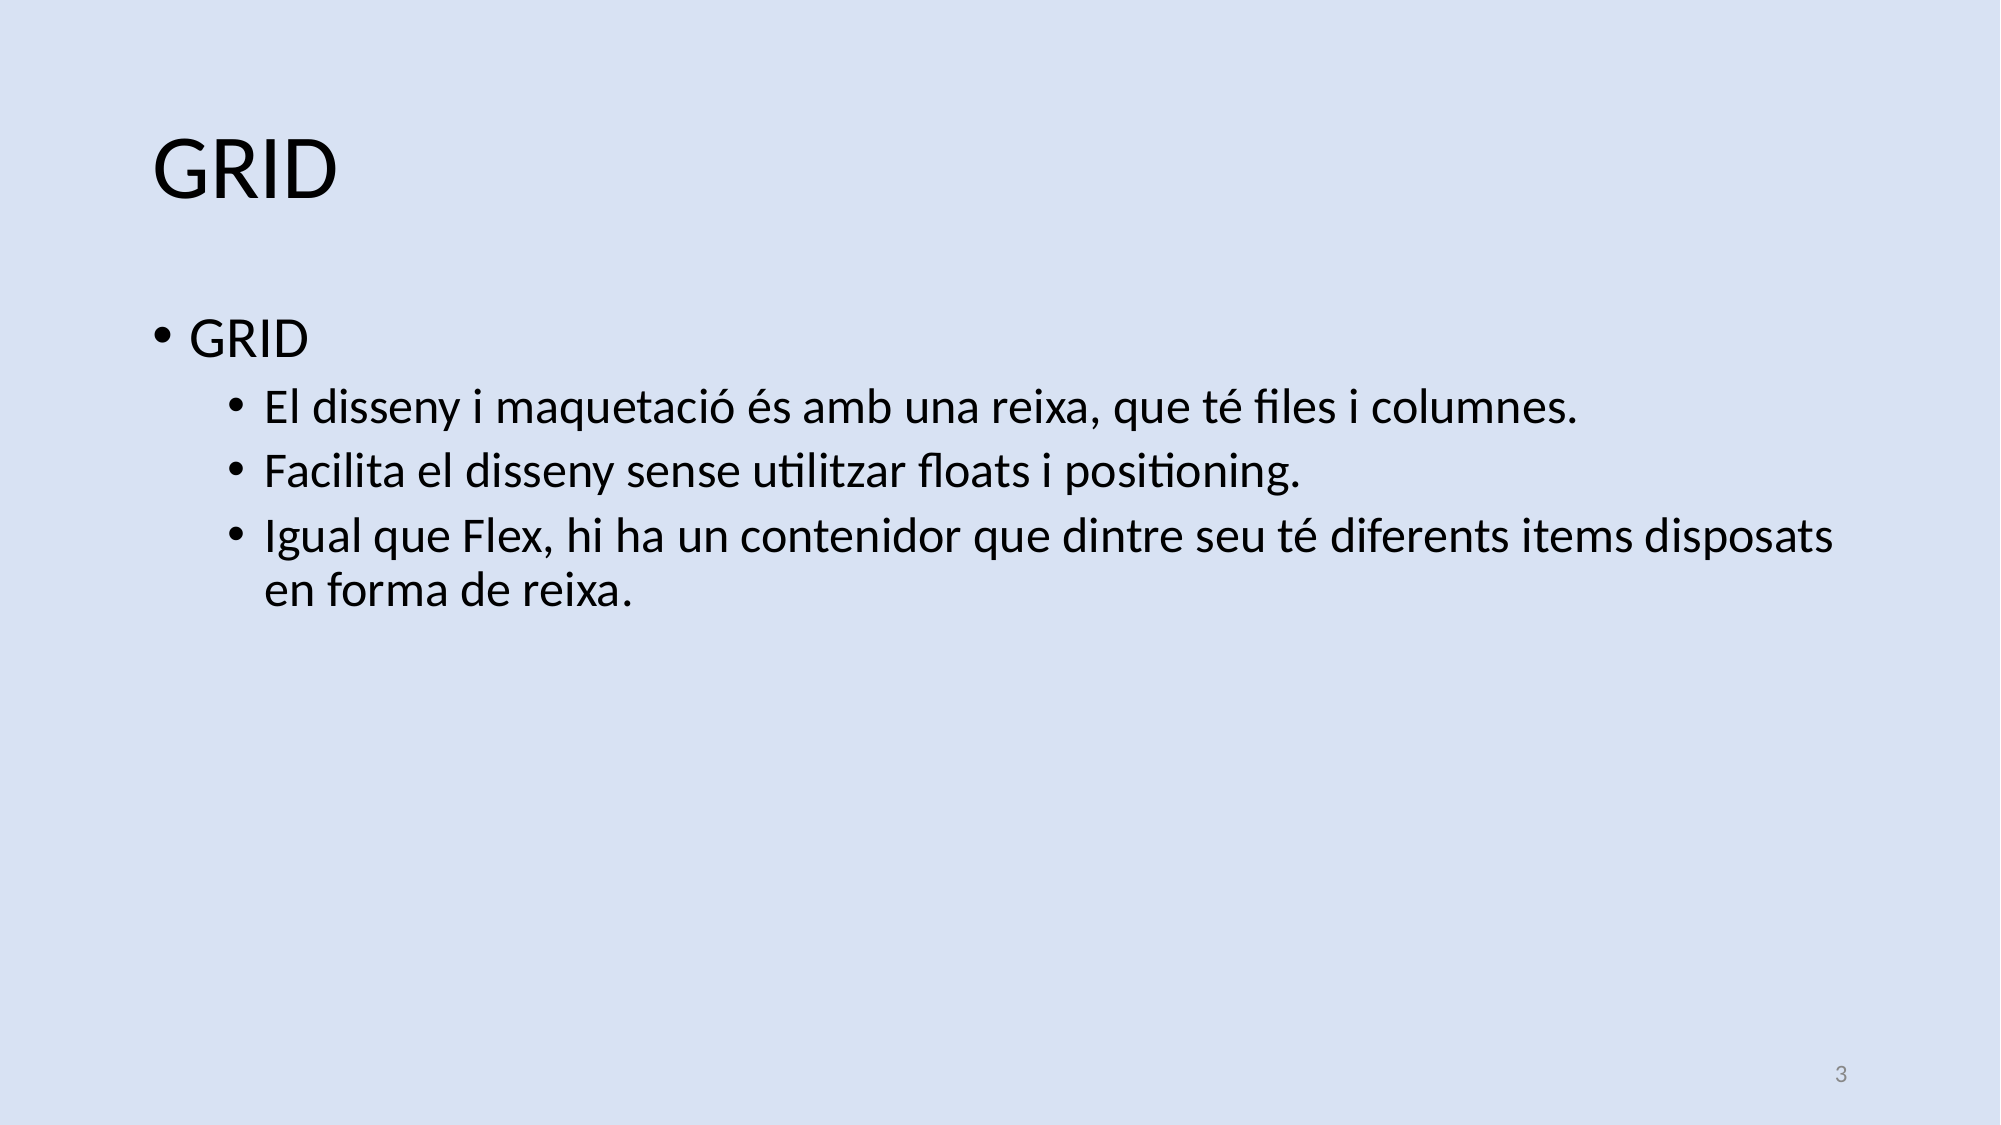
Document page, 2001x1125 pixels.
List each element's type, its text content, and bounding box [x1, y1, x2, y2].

slide_number <number> [1412, 1042, 1863, 1103]
list GRID El disseny i maquetació és amb una reixa, que té files i columnes. Facilita el disseny sense utilitzar floats i positioning. Igual que Flex, hi ha un contenidor que dintre seu té diferents items disposats en forma de reixa. [137, 299, 1863, 1014]
title GRID [137, 59, 1863, 278]
